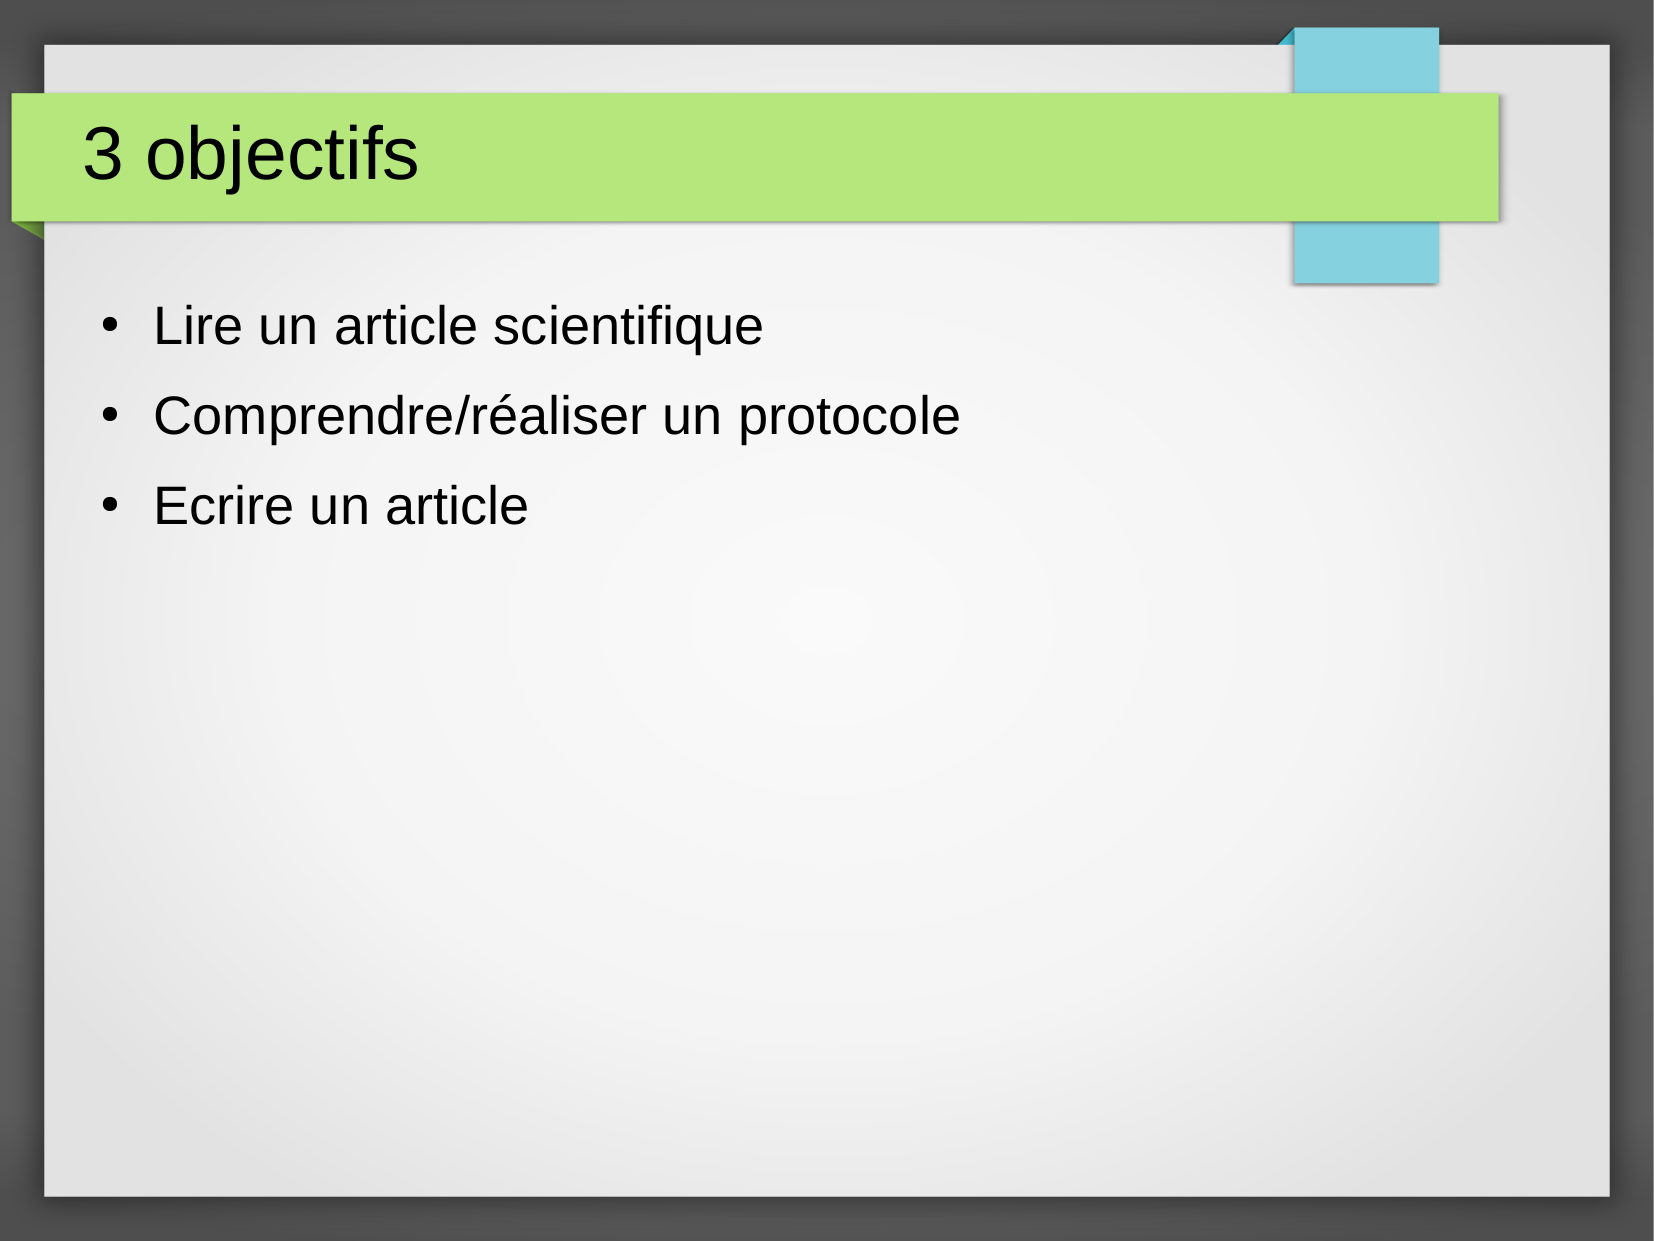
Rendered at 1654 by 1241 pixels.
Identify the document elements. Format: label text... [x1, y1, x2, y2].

list Lire un article scientifique Comprendre/réaliser un protocole Ecrire un article [82, 295, 1571, 1015]
picture [0, 0, 1654, 1241]
title 3 objectifs [82, 94, 1264, 213]
